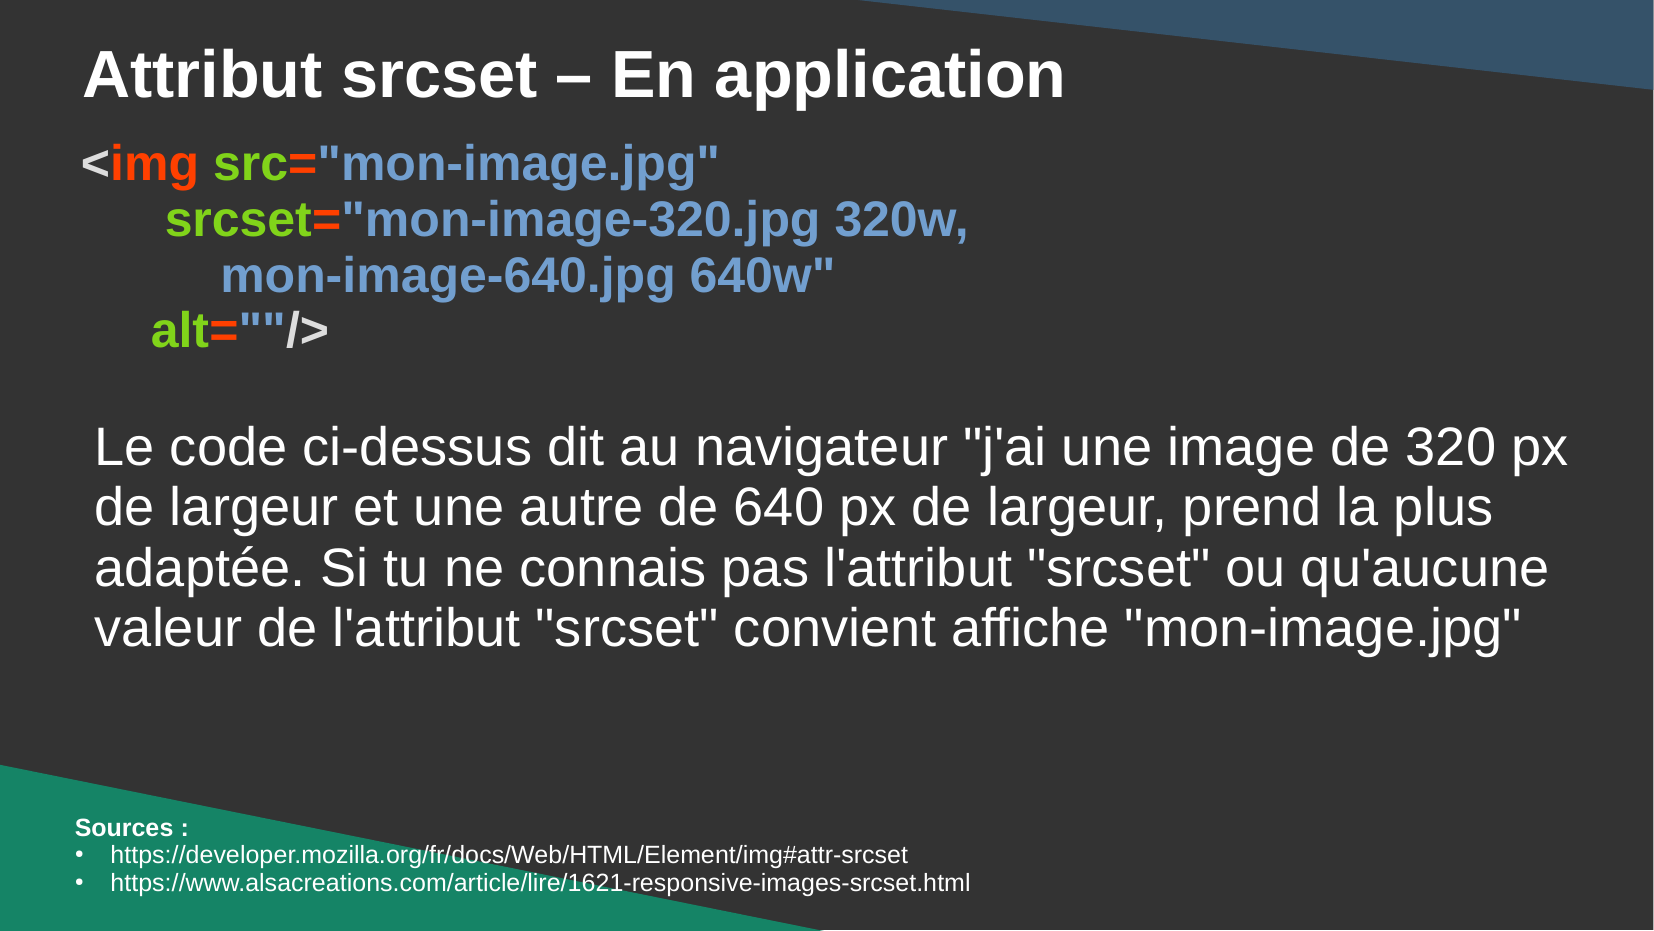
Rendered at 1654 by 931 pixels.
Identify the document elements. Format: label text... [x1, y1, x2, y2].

title Le code ci-dessus dit au navigateur "j'ai une image de 320 px de largeur et une autre de 640 px de largeur, prend la plus adaptée. Si tu ne connais pas l'attribut "srcset" ou qu'aucune valeur de l'attribut "srcset" convient affiche "mon-image.jpg" [94, 416, 1583, 659]
text_box Sources : https://developer.mozilla.org/fr/docs/Web/HTML/Element/img#attr-srcset https://www.alsacreations.com/article/lire/1621-responsive-images-srcset.html [60, 805, 1546, 931]
text_box [0, 764, 200, 931]
text_box [857, 0, 1654, 90]
list <img src="mon-image.jpg" srcset="mon-image-320.jpg 320w, mon-image-640.jpg 640w" alt=""/> [80, 135, 1605, 381]
title Attribut srcset – En application [82, 37, 1571, 122]
